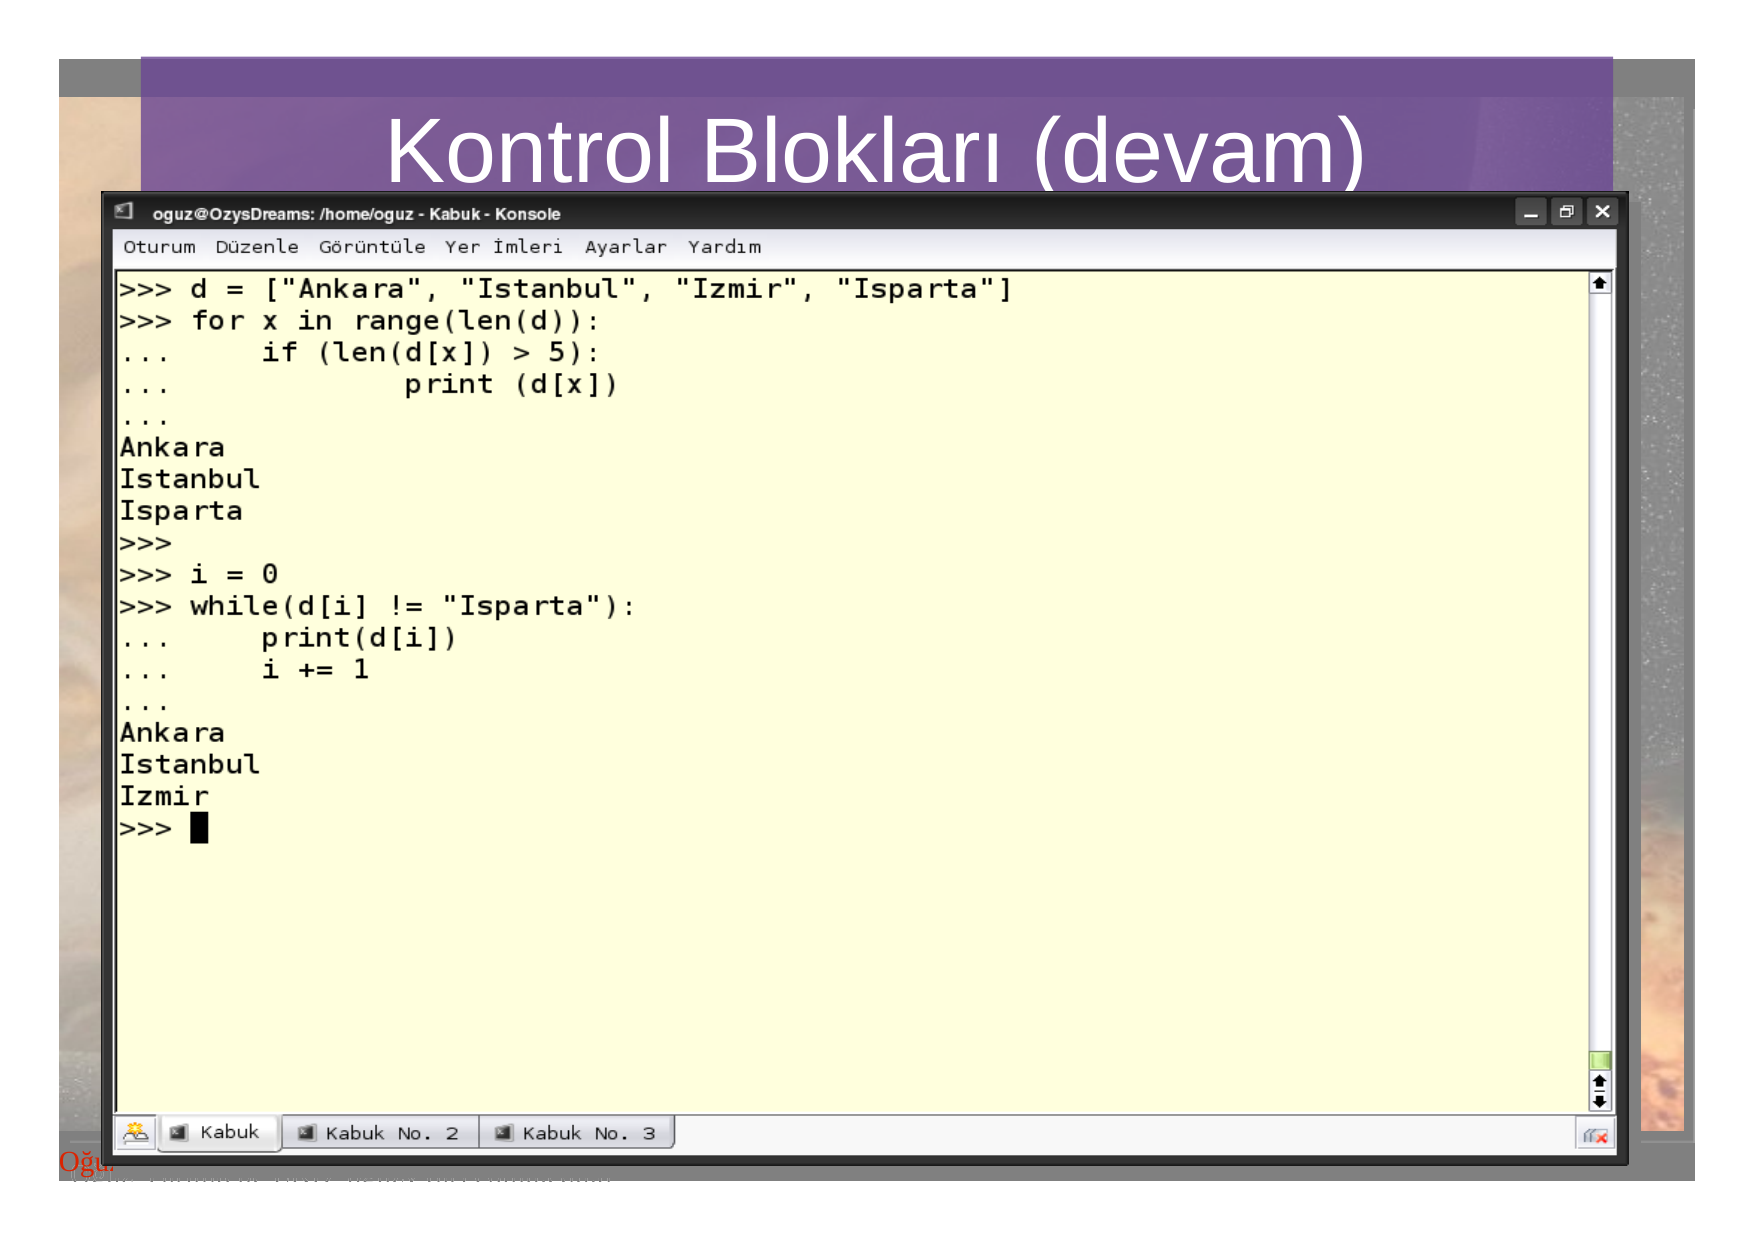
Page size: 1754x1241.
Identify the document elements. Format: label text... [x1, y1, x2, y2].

title Kontrol Blokları (devam) [140, 56, 1614, 191]
picture [59, 97, 1684, 1166]
